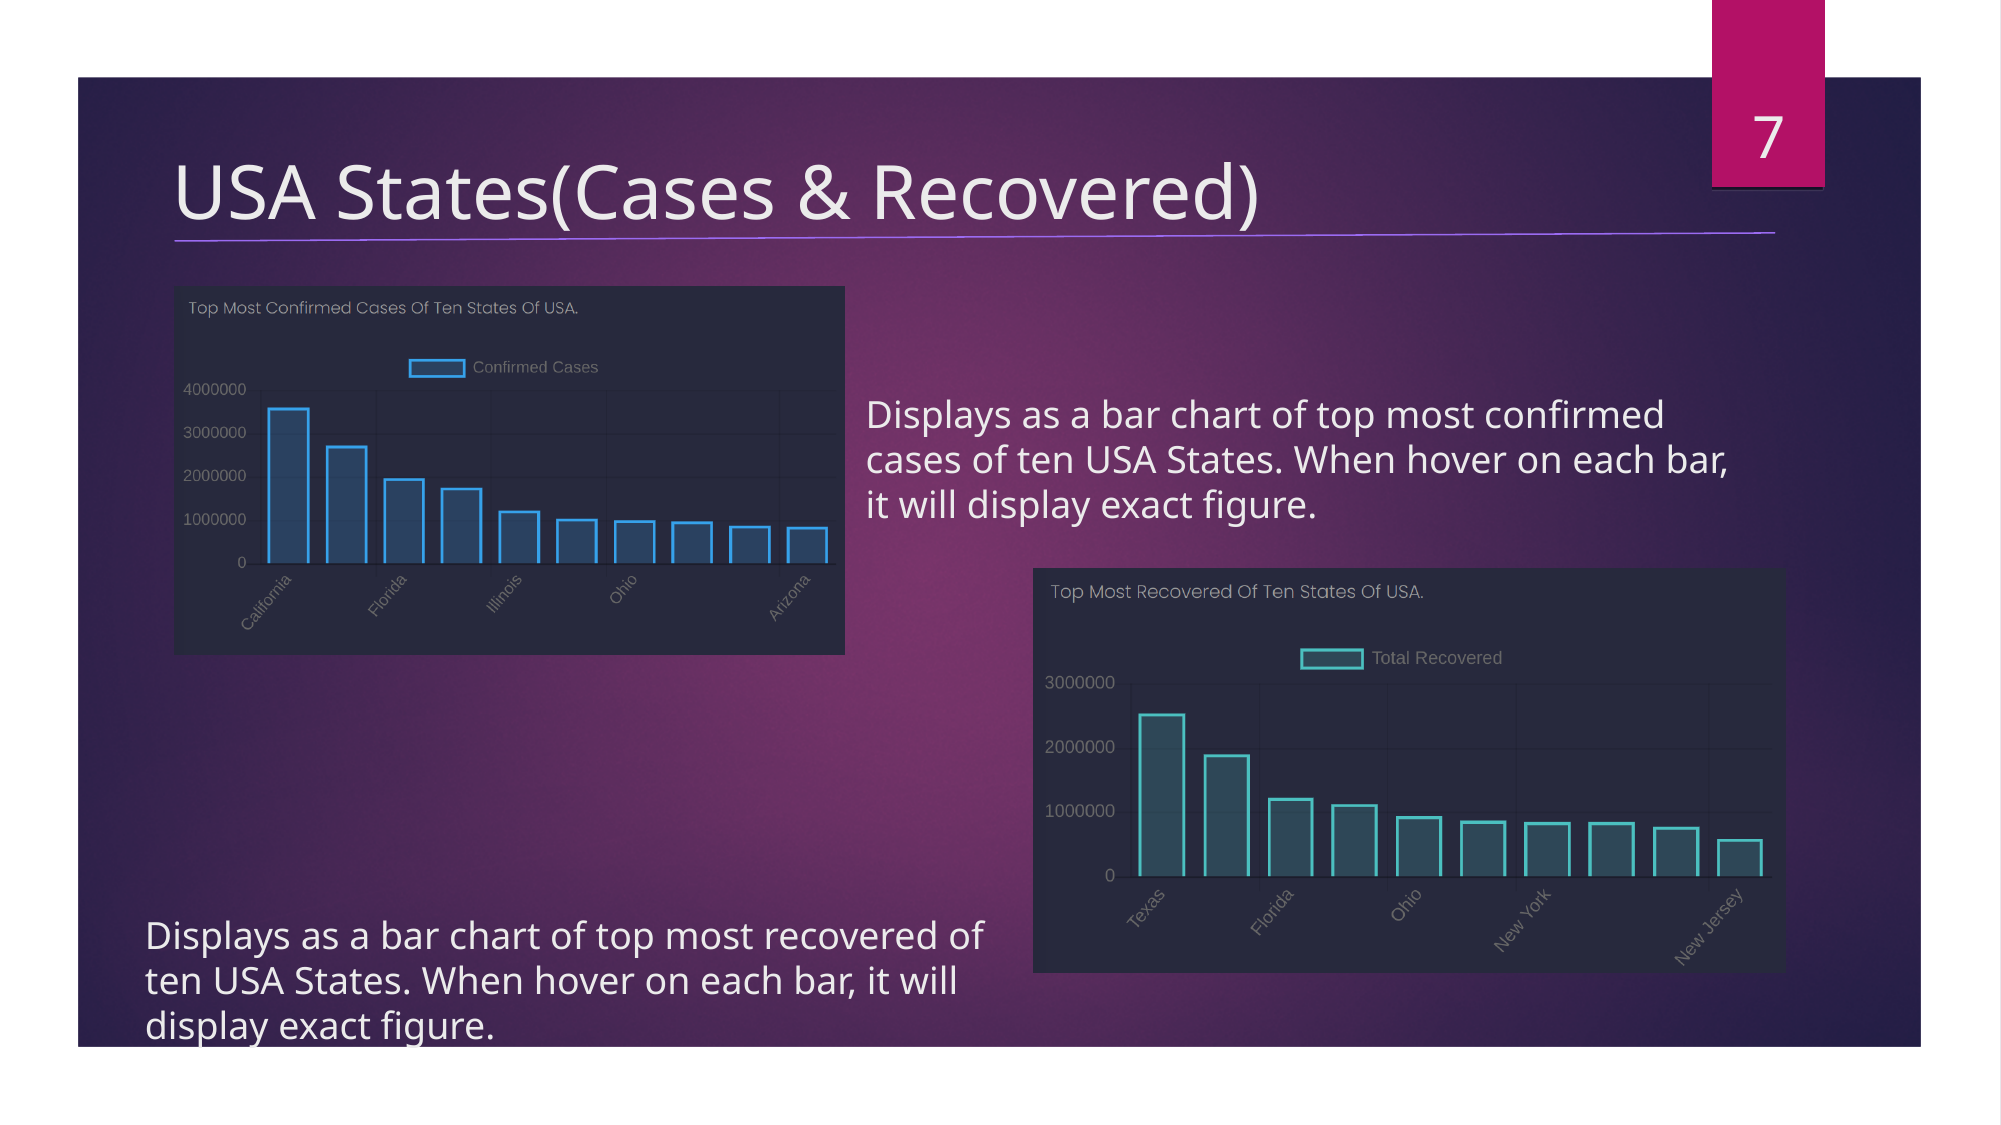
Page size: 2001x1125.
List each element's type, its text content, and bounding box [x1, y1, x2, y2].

text_box Displays as a bar chart of top most recovered of ten USA States. When hover on each bar, it will display exact figure. [129, 904, 1037, 1009]
picture [1033, 568, 1786, 973]
text_box [1034, 285, 1777, 568]
text_box 7 [1737, 43, 1842, 178]
title USA States(Cases & Recovered) [157, 99, 1606, 243]
picture [174, 286, 845, 655]
text_box Displays as a bar chart of top most confirmed cases of ten USA States. When hover on each bar, it will display exact figure. [850, 383, 1775, 478]
